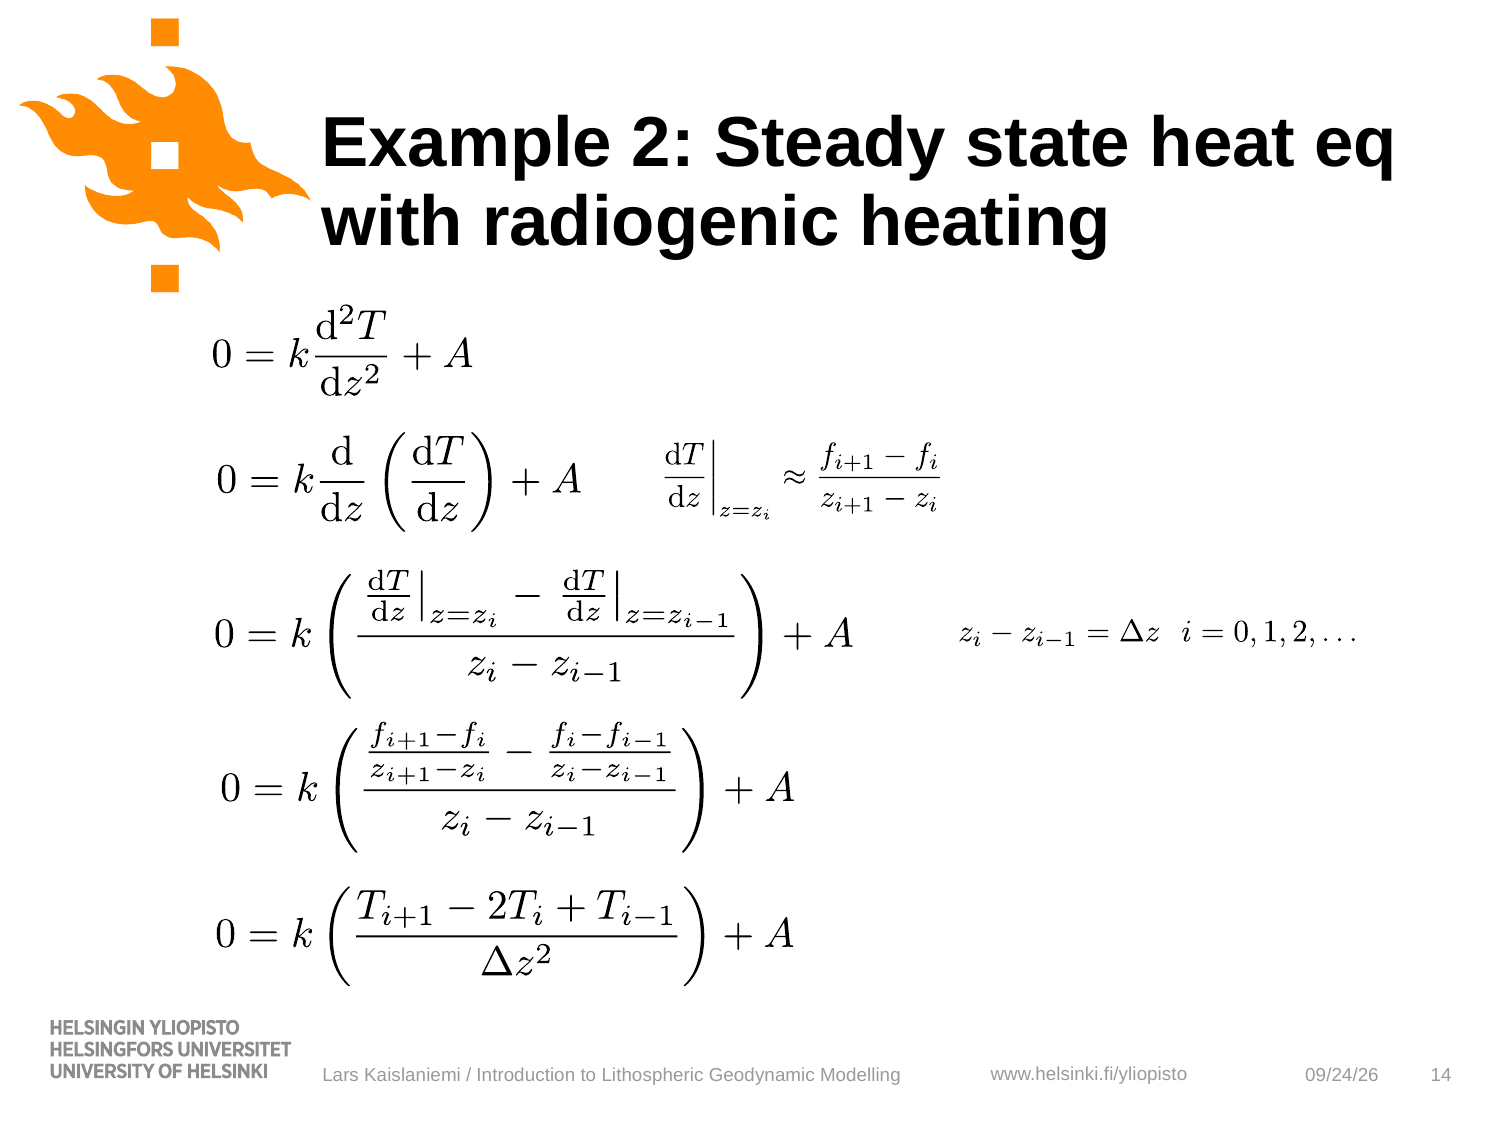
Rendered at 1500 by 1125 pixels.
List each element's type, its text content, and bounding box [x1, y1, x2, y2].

picture [32, 1001, 309, 1096]
text_box [213, 569, 854, 699]
text_box [957, 618, 1358, 649]
text_box [664, 439, 940, 520]
text_box [216, 432, 582, 532]
text_box [211, 304, 474, 396]
title Example 2: Steady state heat eq with radiogenic heating [321, 87, 1447, 276]
text_box [220, 721, 796, 853]
picture [0, 0, 337, 318]
text_box [215, 886, 795, 987]
